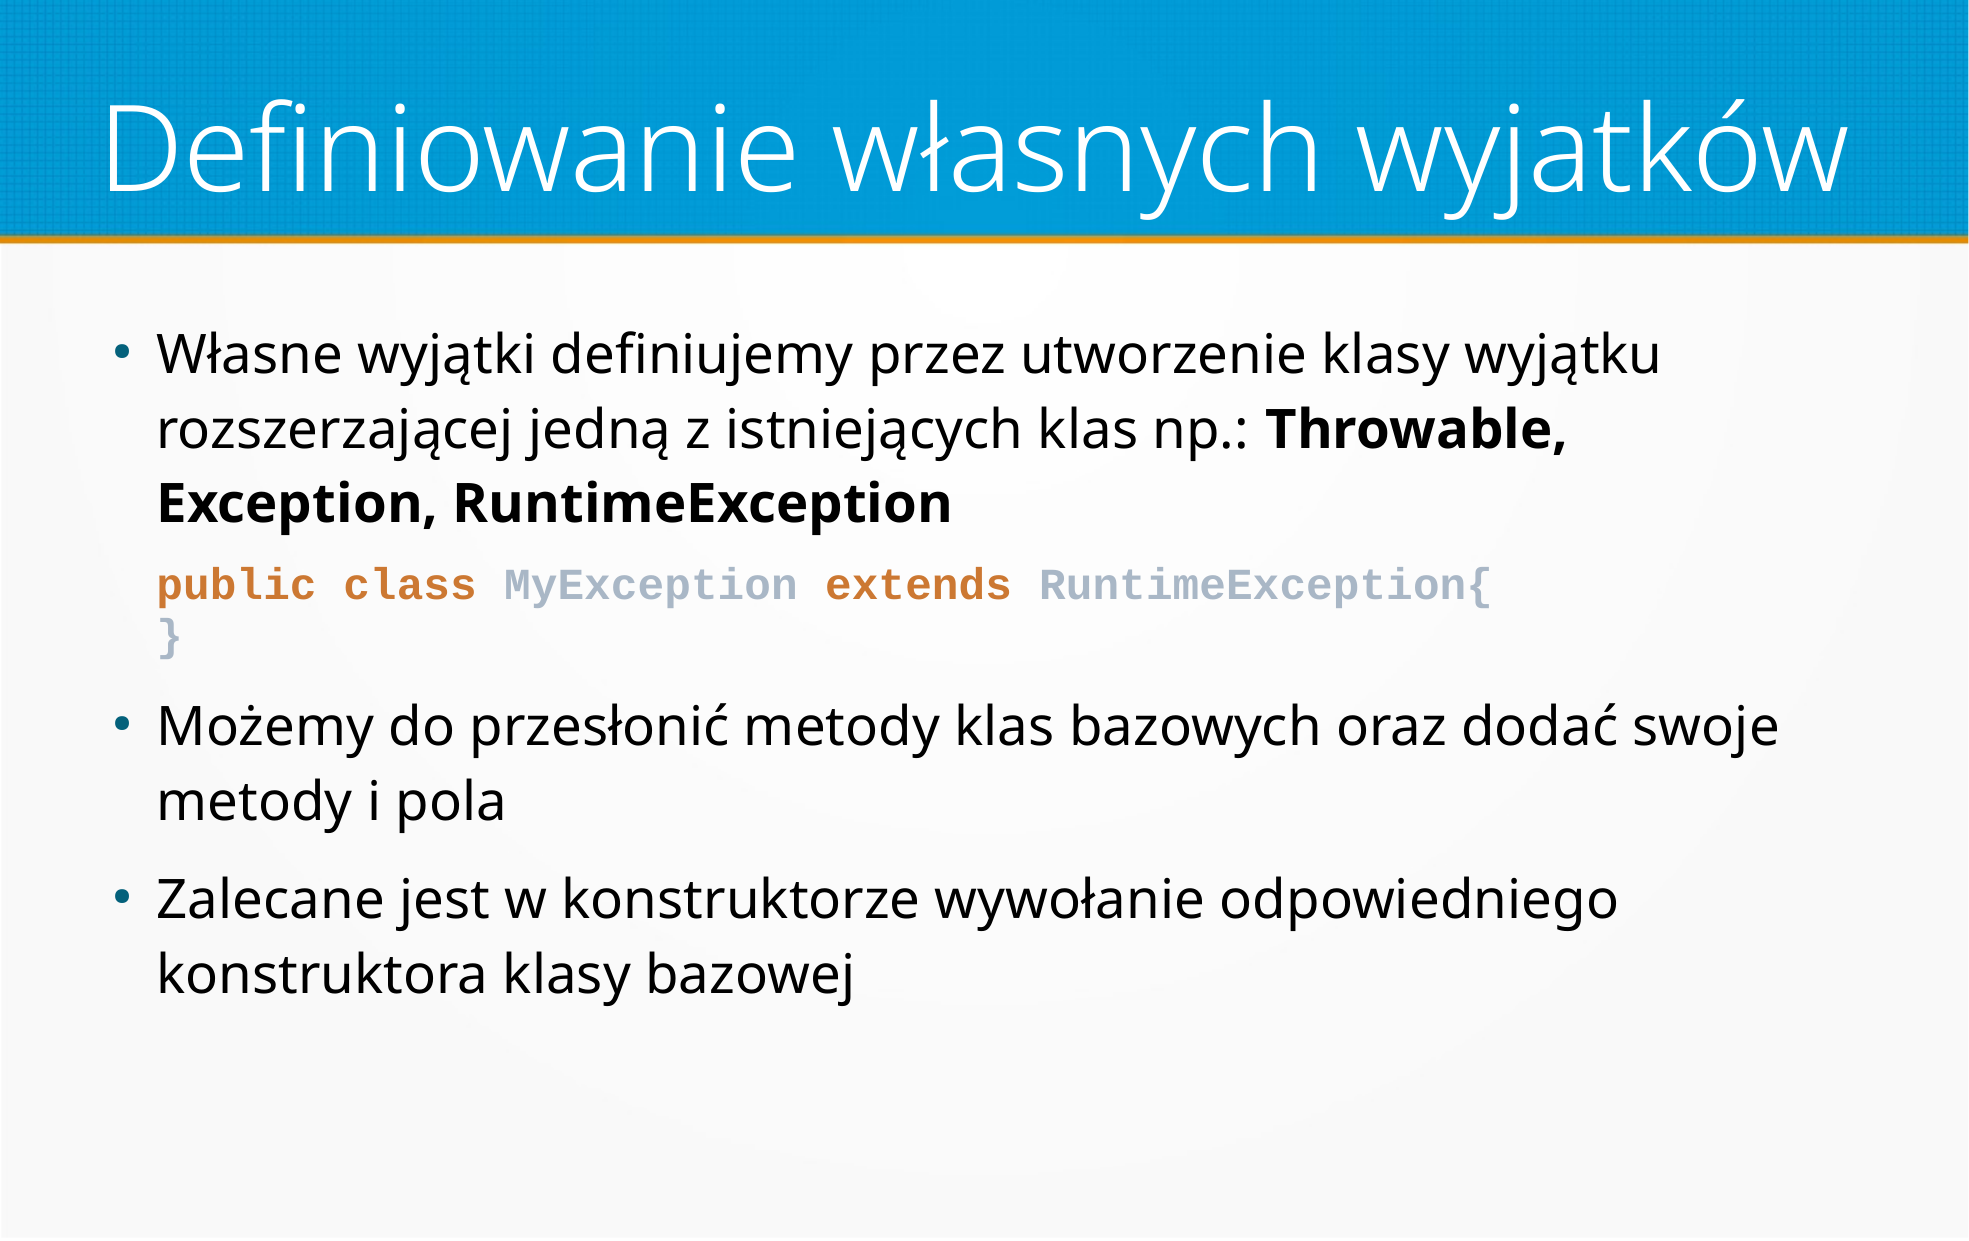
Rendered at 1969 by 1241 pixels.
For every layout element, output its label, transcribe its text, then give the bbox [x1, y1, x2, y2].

picture [0, 233, 1969, 1241]
list Własne wyjątki definiujemy przez utworzenie klasy wyjątku rozszerzającej jedną z istniejących klas np.: Throwable, Exception, RuntimeException public class MyException extends RuntimeException{ } Możemy do przesłonić metody klas bazowych oraz dodać swoje metody i pola Zalecane jest w konstruktorze wywołanie odpowiedniego konstruktora klasy bazowej [98, 315, 1861, 1081]
title Definiowanie własnych wyjatków [98, 19, 1870, 227]
